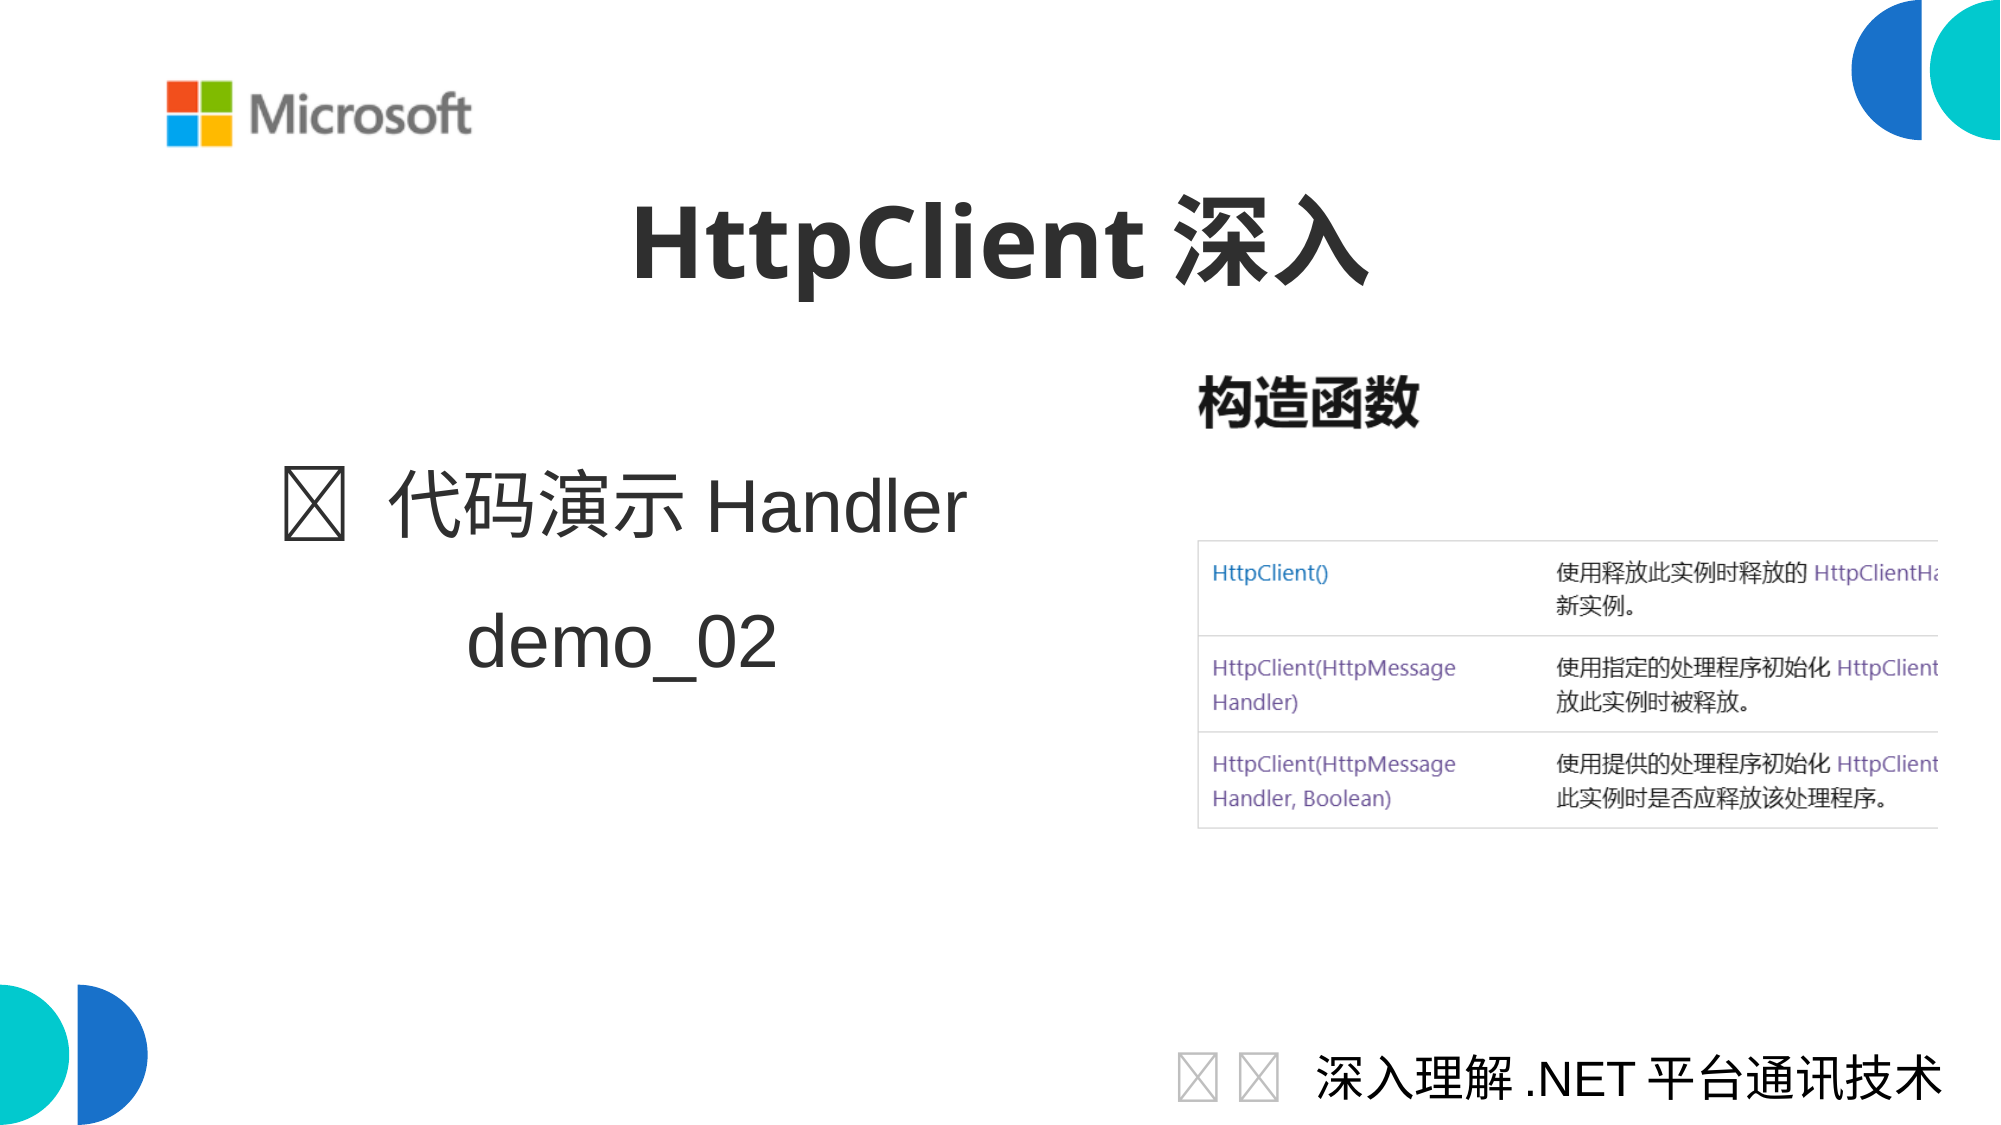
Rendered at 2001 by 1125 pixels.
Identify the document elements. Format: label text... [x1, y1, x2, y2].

picture [1168, 367, 1938, 862]
picture [85, 41, 552, 189]
subtitle 🚀 🚀 深入理解.NET平台通讯技术 [1173, 1046, 1952, 1107]
text_box 🚀 代码演示Handler demo_02 [205, 405, 1042, 622]
title HttpClient深入 [138, 145, 1862, 332]
